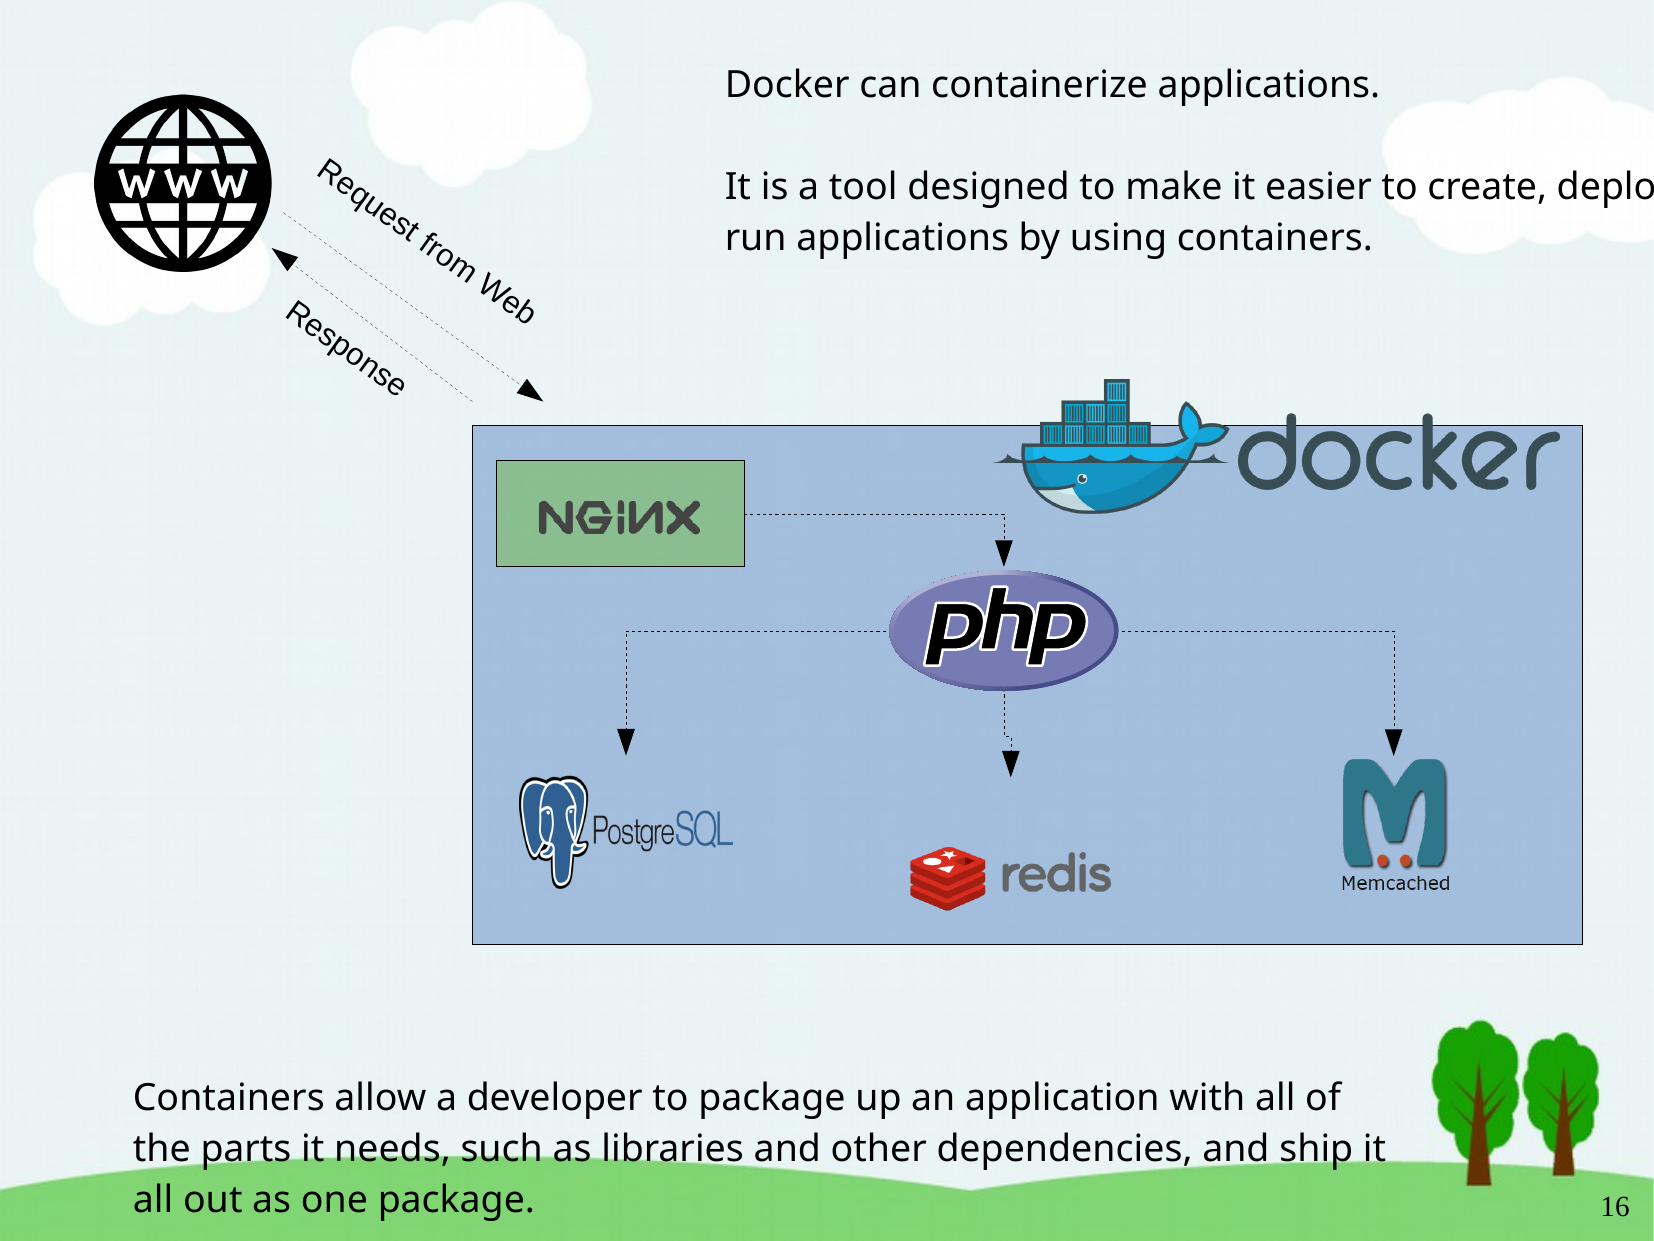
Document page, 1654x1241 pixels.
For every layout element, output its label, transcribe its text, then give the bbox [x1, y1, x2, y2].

picture [0, 0, 1654, 1241]
text_box [472, 425, 1583, 945]
text_box Request from Web [294, 137, 670, 426]
text_box Containers allow a developer to package up an application with all of the parts it needs, such as libraries and other dependencies, and ship it all out as one package. [118, 1062, 1418, 1182]
text_box Response [263, 278, 444, 428]
text_box Docker can containerize applications. It is a tool designed to make it easier to create, deploy, and run applications by using containers. [710, 49, 1654, 367]
